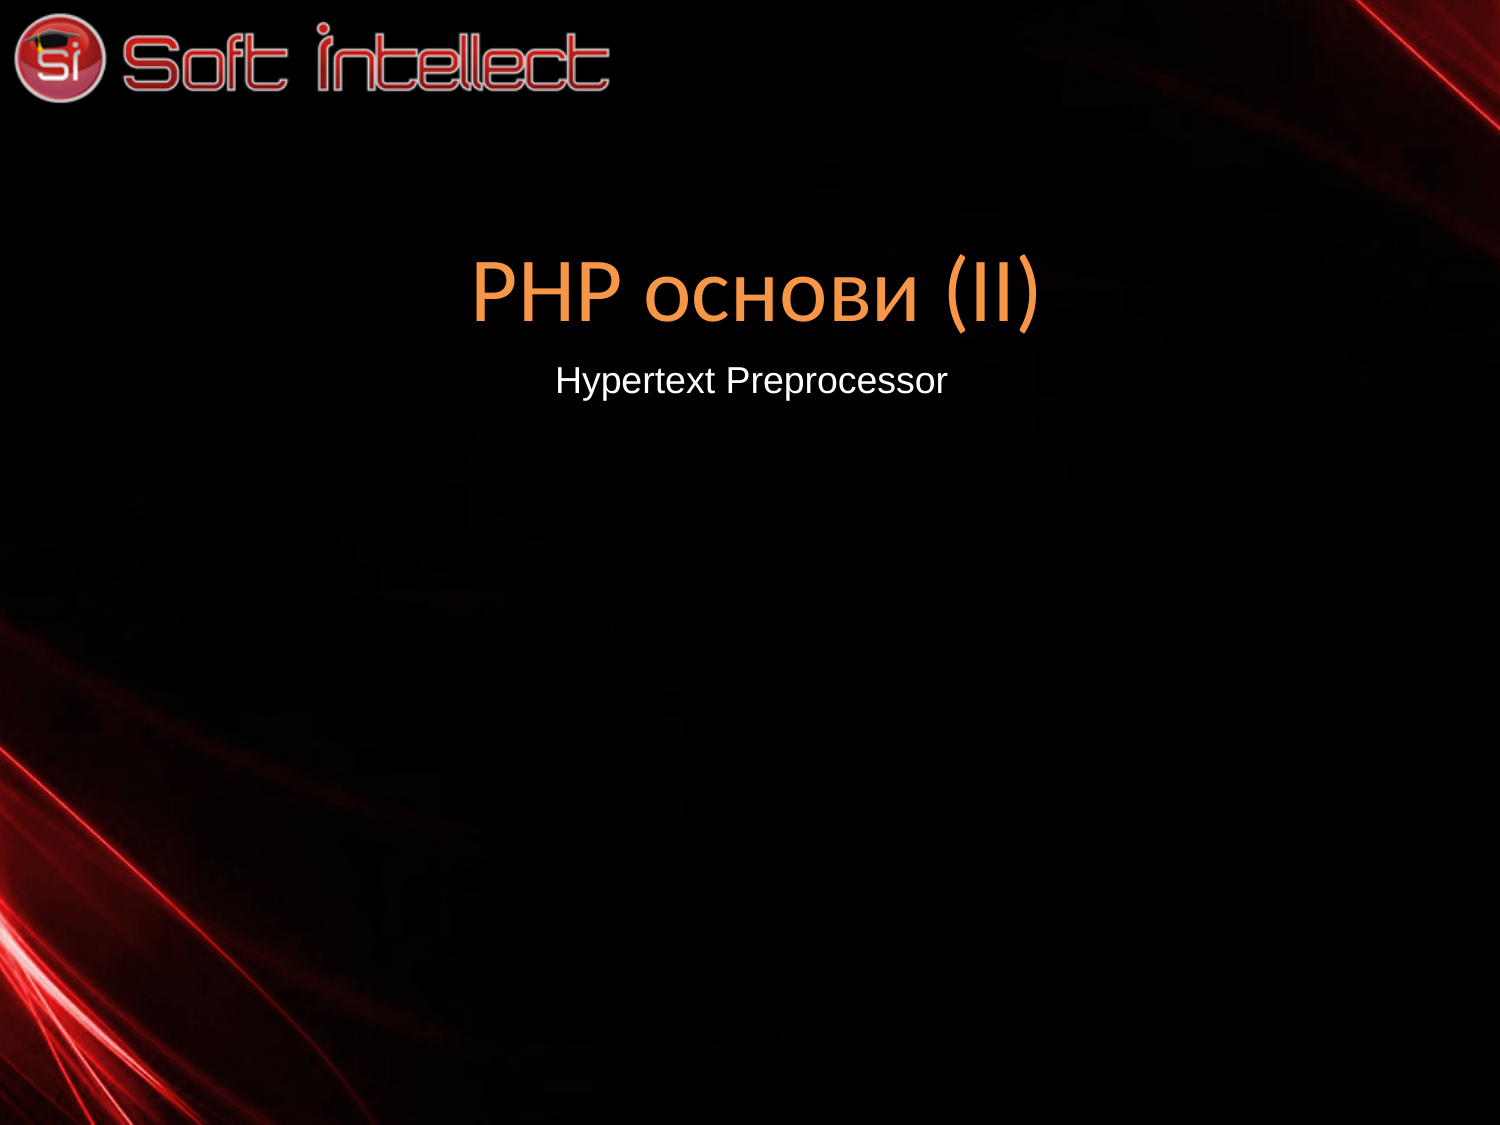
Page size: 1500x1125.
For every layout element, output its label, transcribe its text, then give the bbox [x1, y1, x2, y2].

picture [0, 0, 1500, 1125]
text_box Hypertext Preprocessor [540, 348, 1050, 405]
text_box PHP основи (II) [120, 164, 1395, 405]
